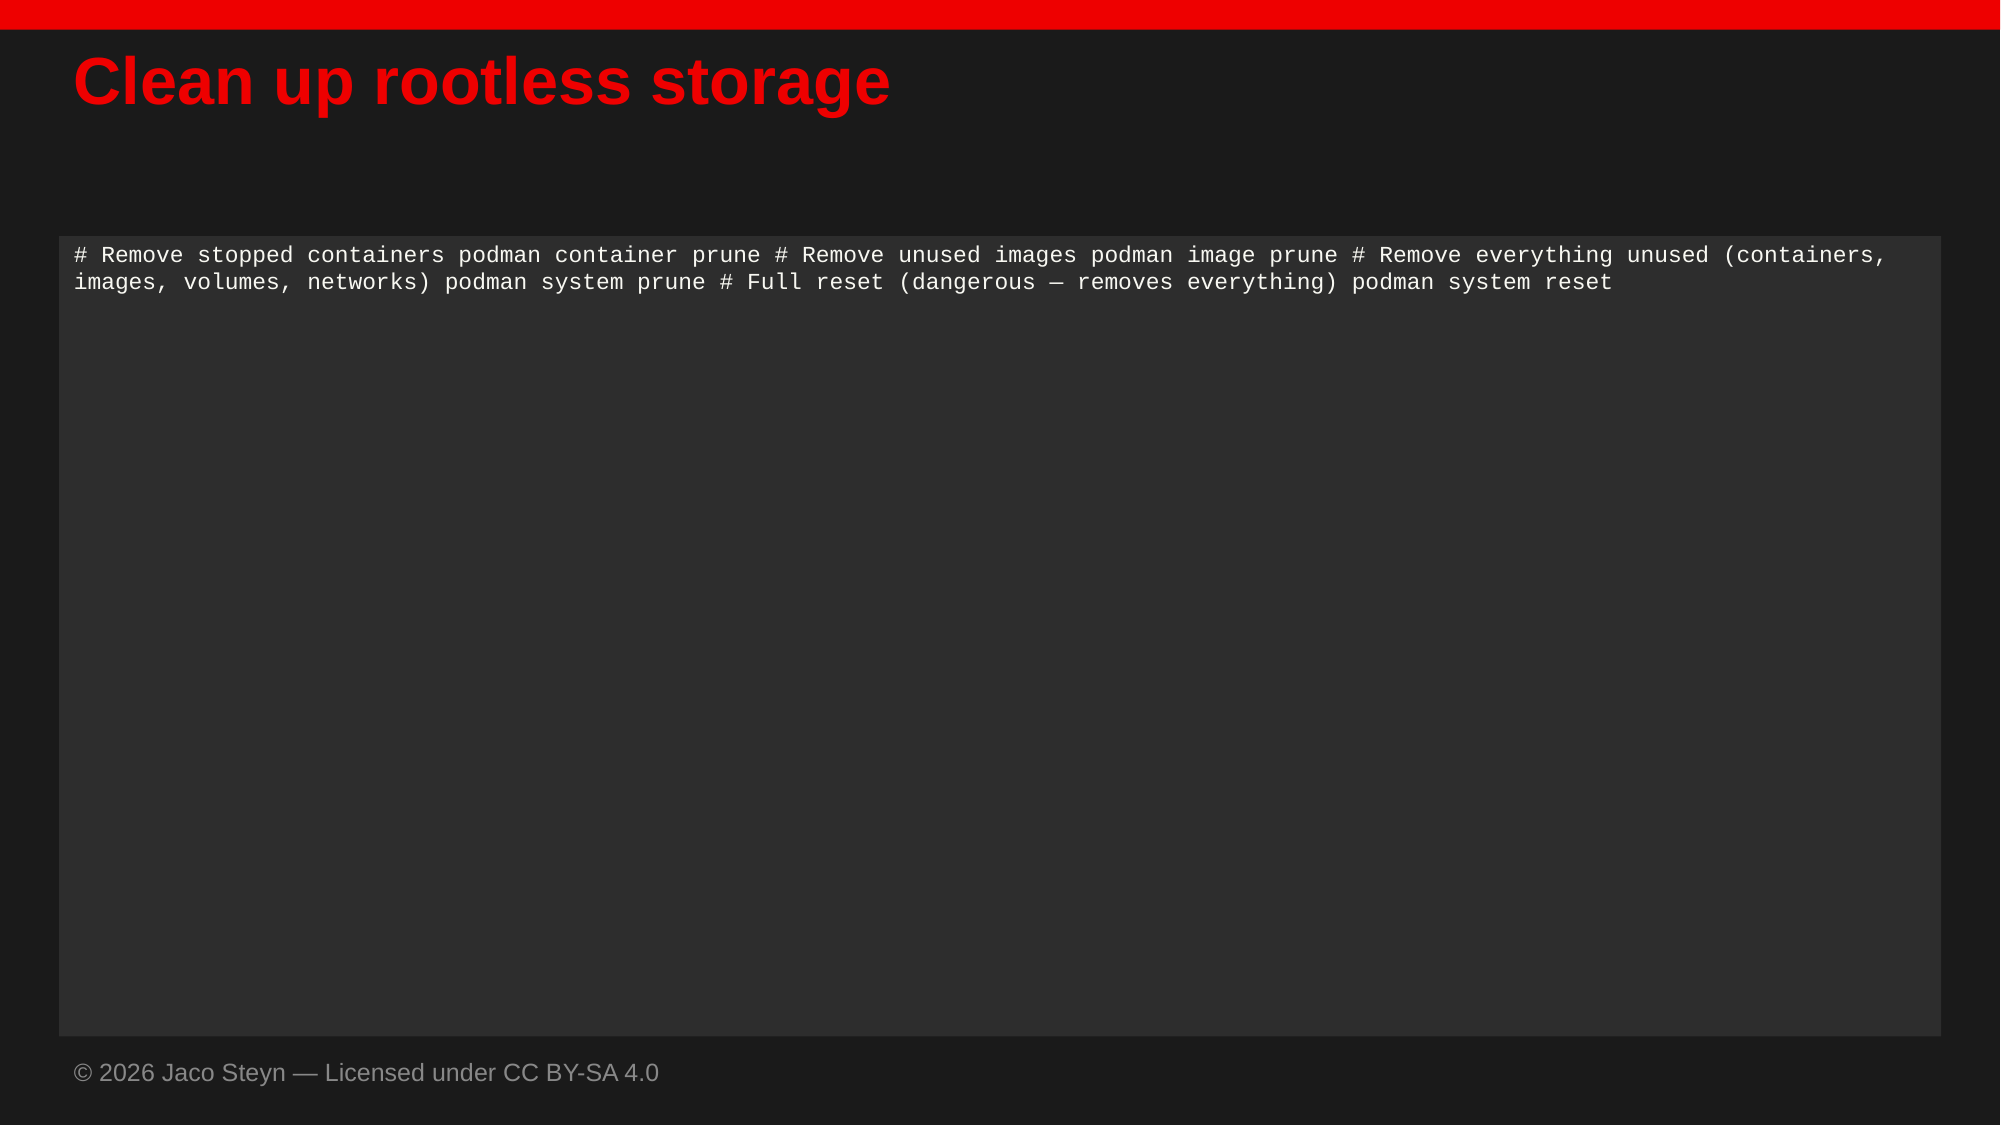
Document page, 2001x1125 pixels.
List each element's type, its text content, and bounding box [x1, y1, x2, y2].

text_box [0, 0, 2001, 30]
text_box # Remove stopped containers podman container prune # Remove unused images podman image prune # Remove everything unused (containers, images, volumes, networks) podman system prune # Full reset (dangerous — removes everything) podman system reset [59, 236, 1942, 1037]
text_box © 2026 Jaco Steyn — Licensed under CC BY-SA 4.0 [59, 1051, 1942, 1093]
text_box Clean up rootless storage [59, 36, 1942, 208]
